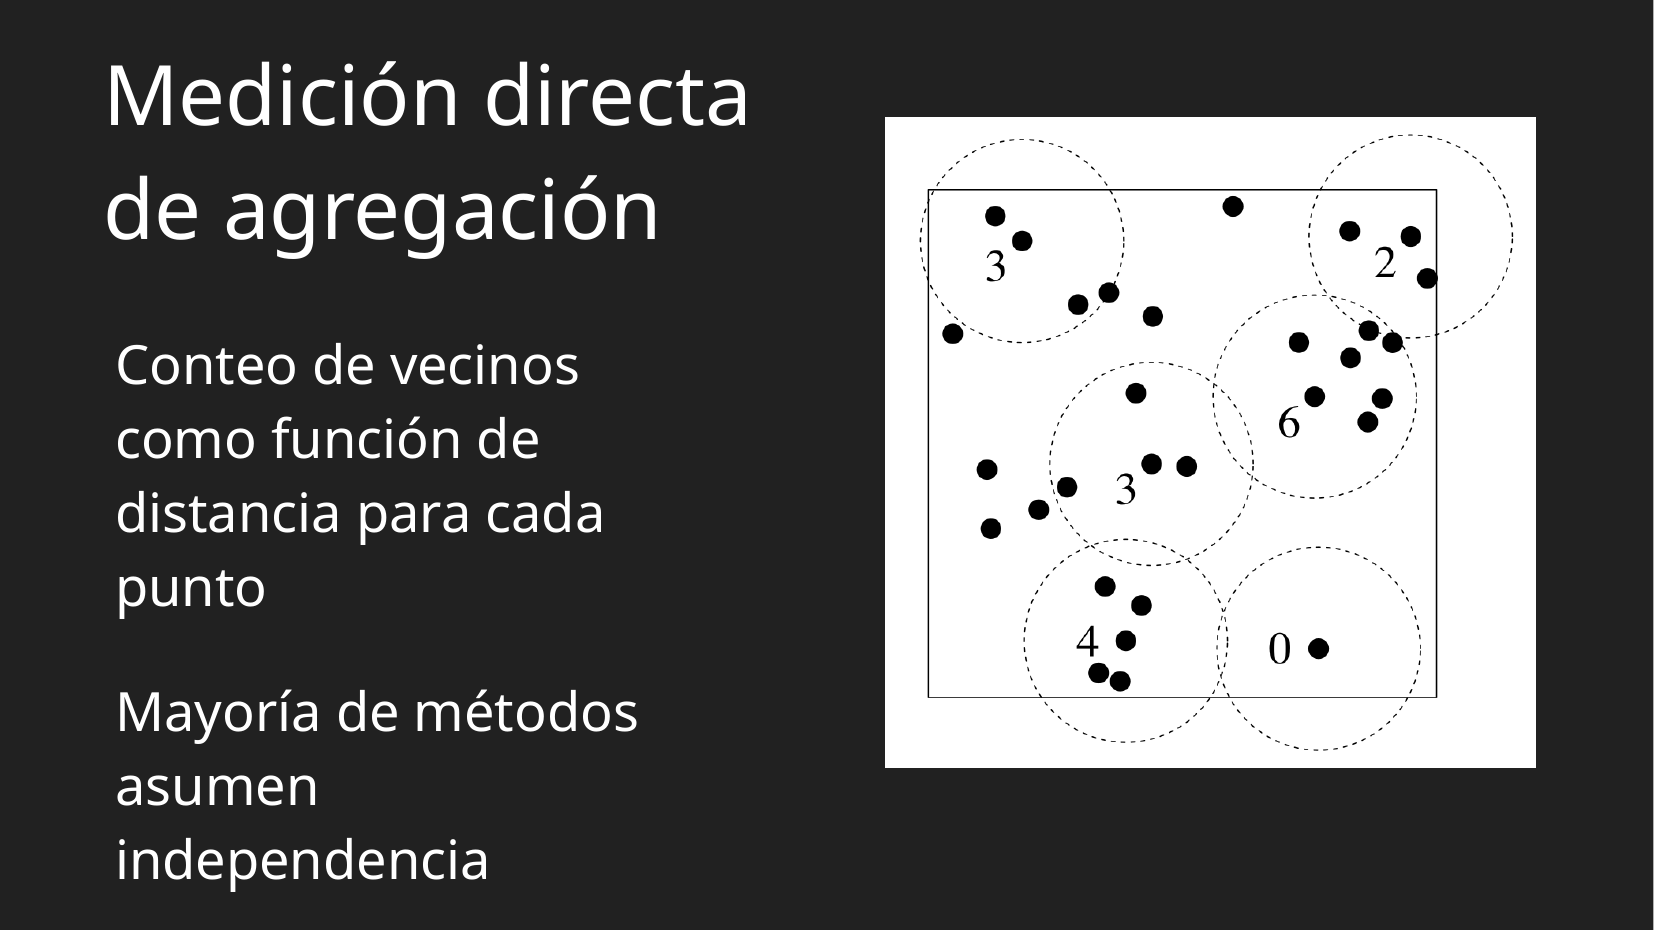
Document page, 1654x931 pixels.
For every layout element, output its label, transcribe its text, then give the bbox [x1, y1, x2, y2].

picture [885, 117, 1536, 768]
text_box Medición directa de agregación [88, 29, 857, 244]
text_box Conteo de vecinos como función de distancia para cada punto Mayoría de métodos asumen independencia [100, 318, 721, 718]
